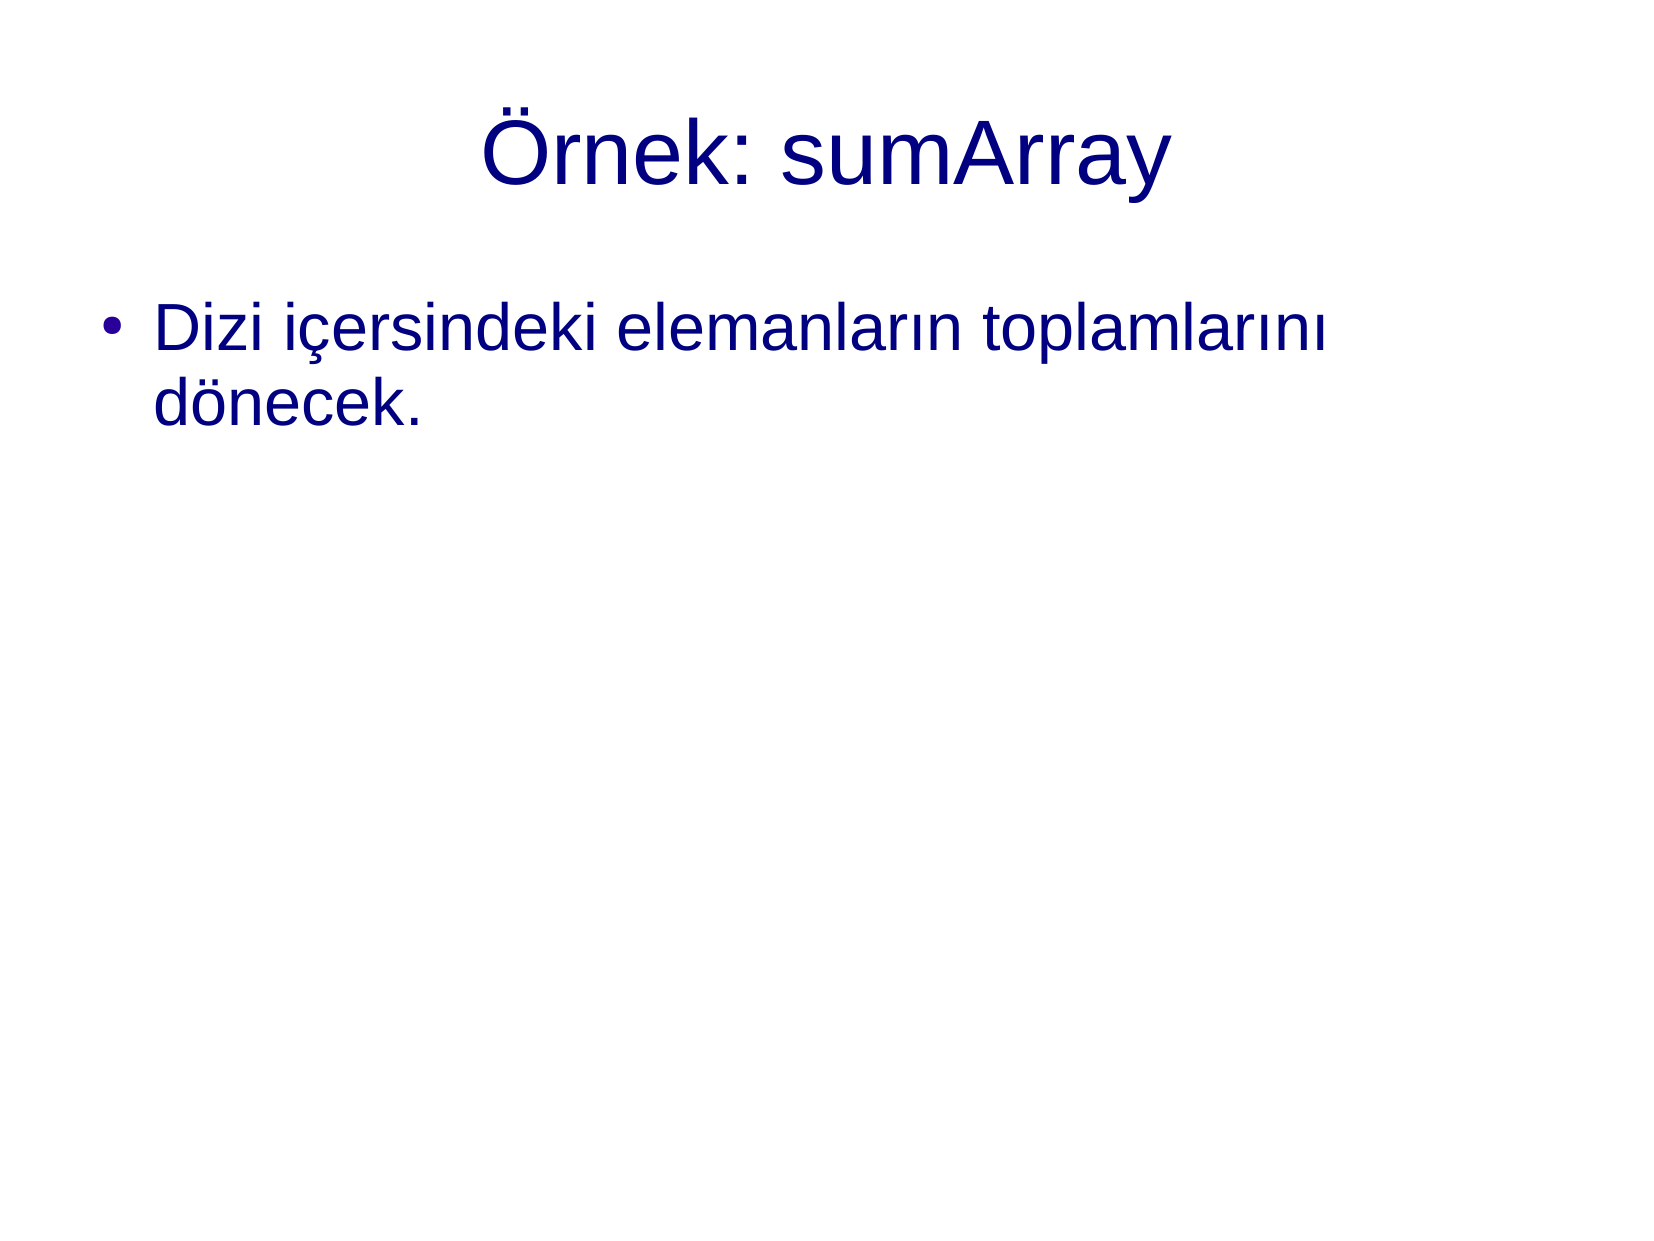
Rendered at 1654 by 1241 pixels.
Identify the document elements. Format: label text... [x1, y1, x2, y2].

list Dizi içersindeki elemanların toplamlarını dönecek. [82, 290, 1571, 1109]
title Örnek: sumArray [82, 49, 1571, 257]
